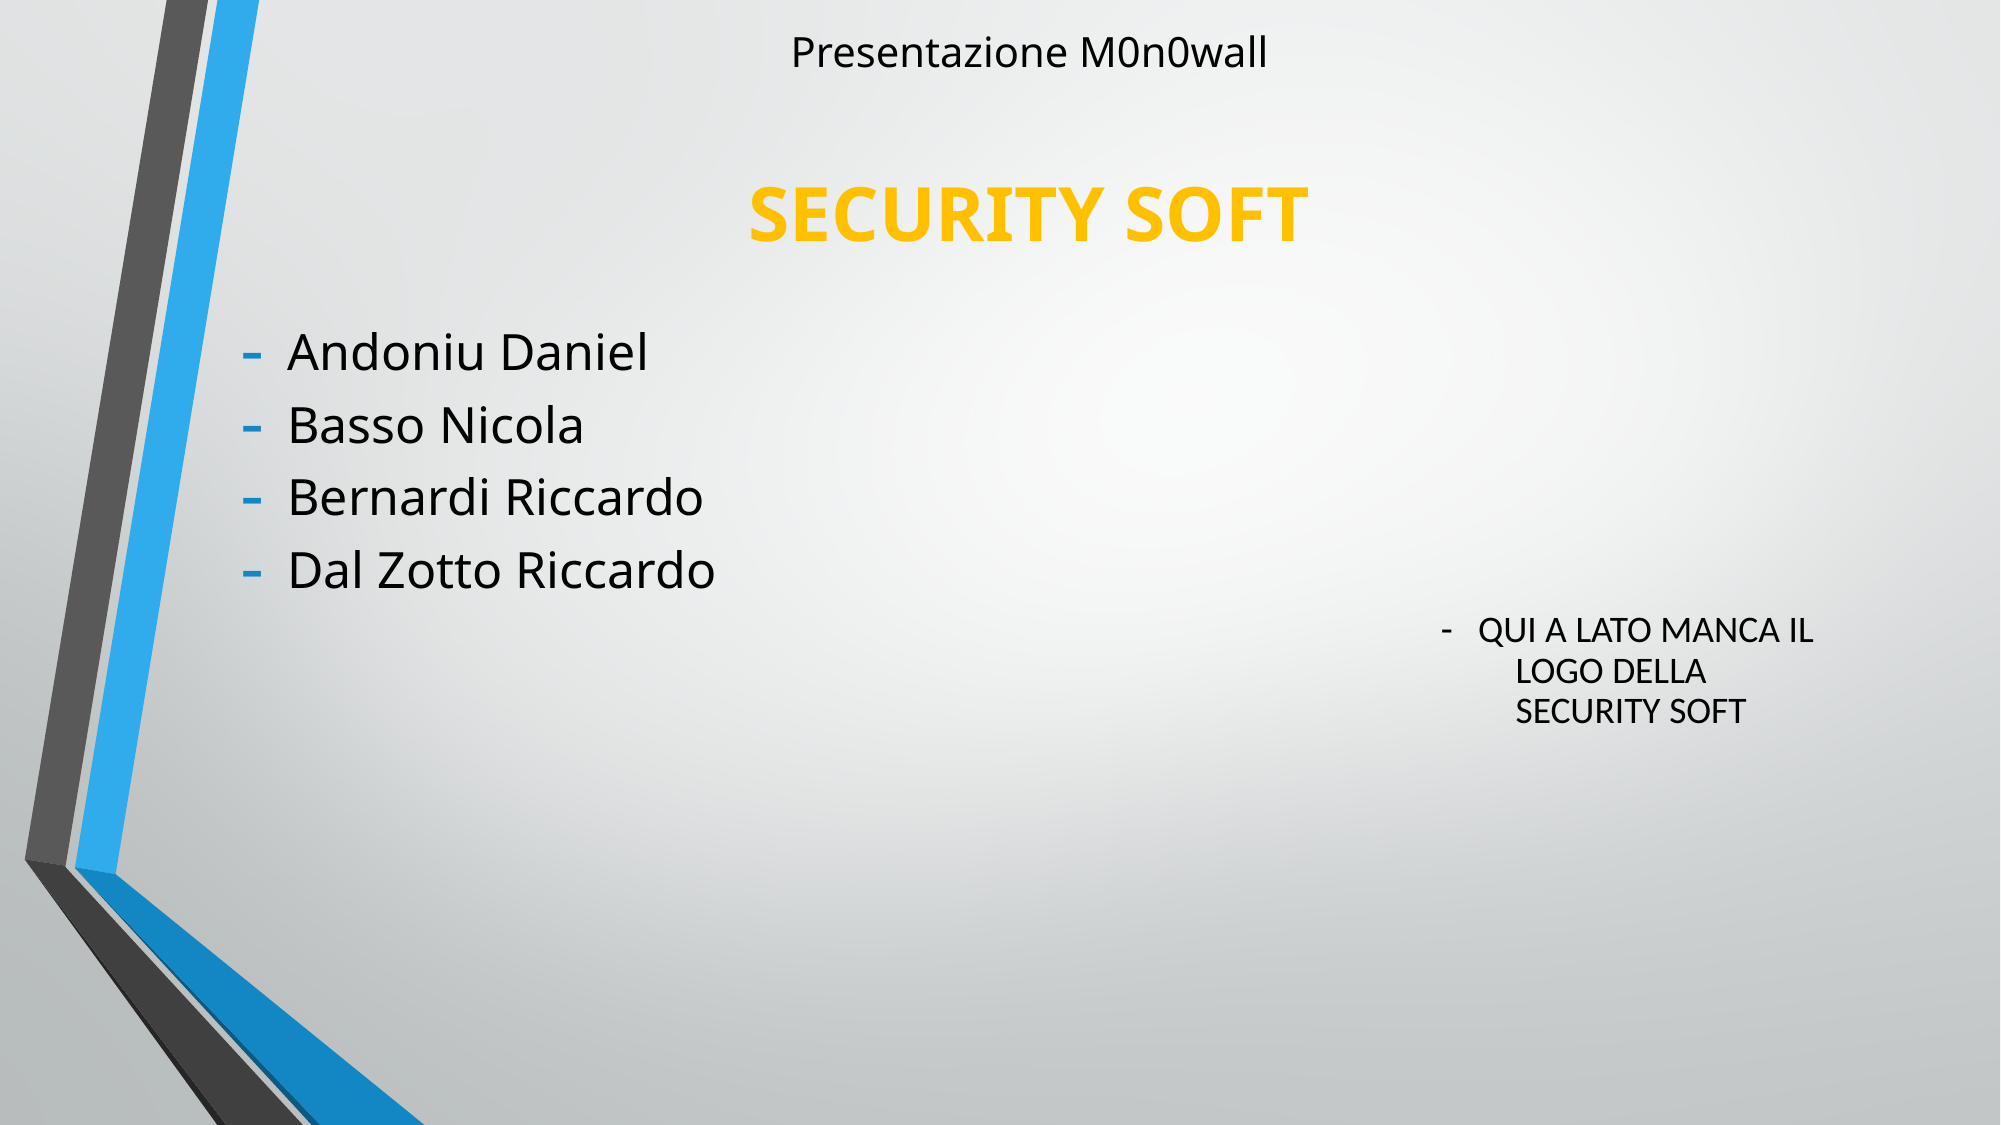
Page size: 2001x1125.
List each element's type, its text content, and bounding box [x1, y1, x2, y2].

list Andoniu Daniel Basso Nicola Bernardi Riccardo Dal Zotto Riccardo QUI A LATO MANCA IL LOGO DELLA SECURITY SOFT [225, 306, 1870, 819]
title Presentazione M0n0wall SECURITY SOFT [207, 14, 1852, 267]
